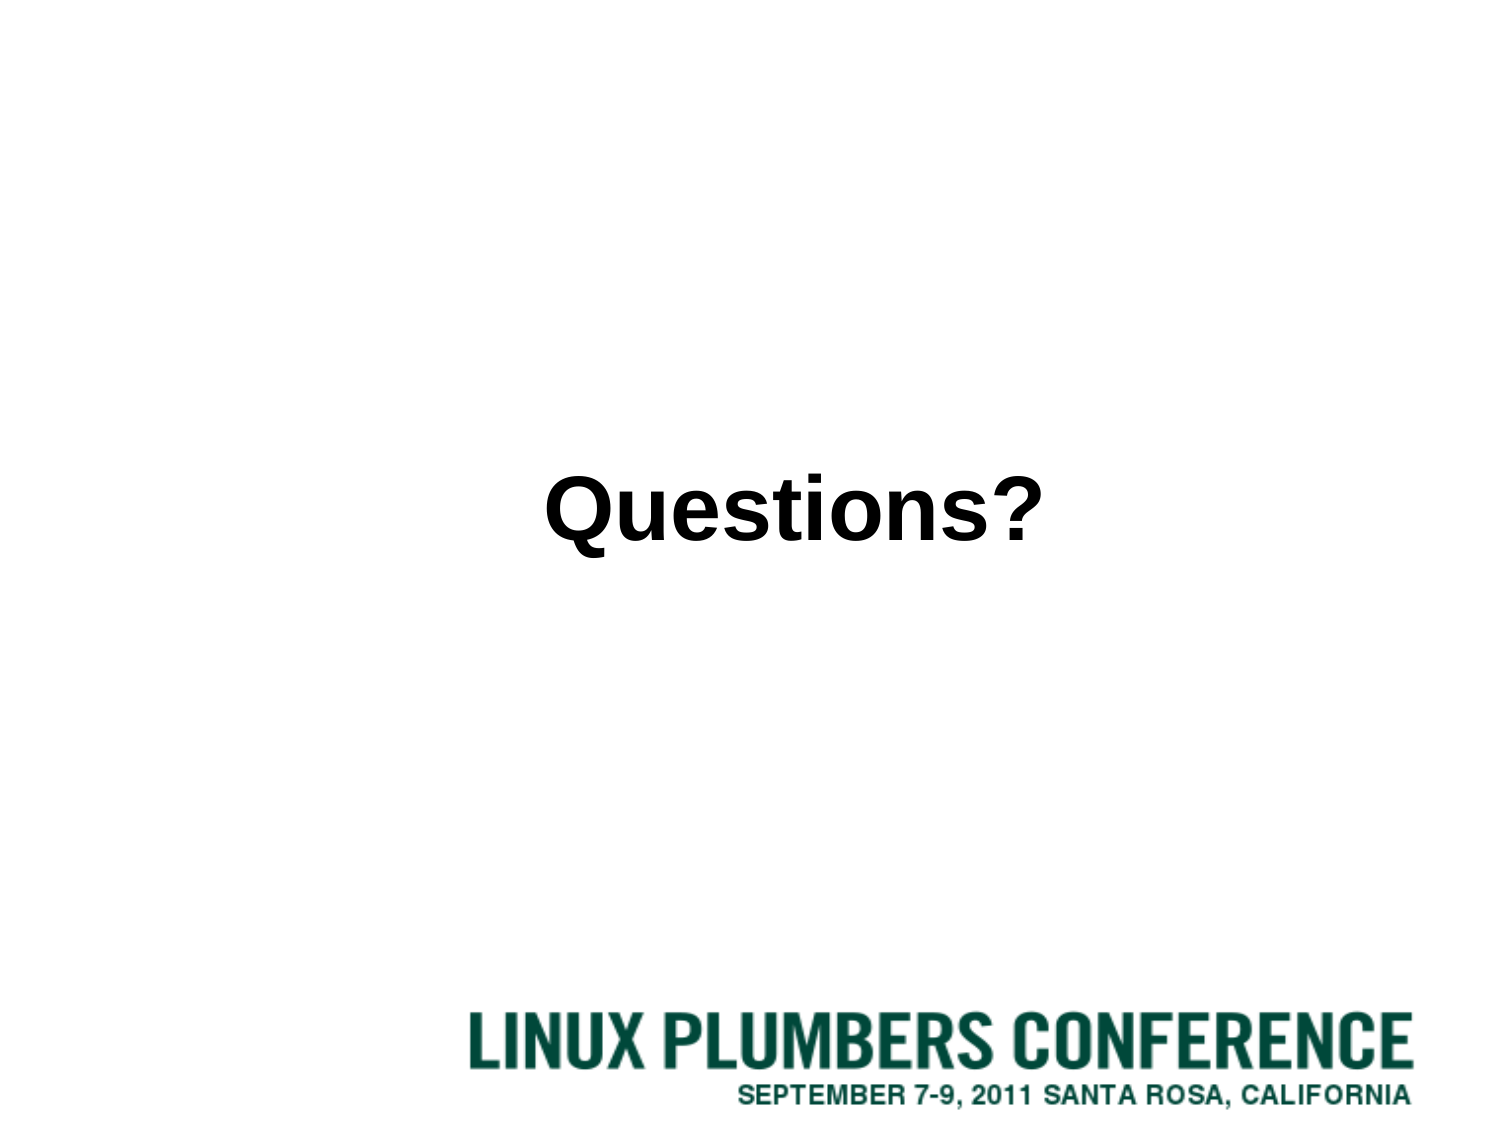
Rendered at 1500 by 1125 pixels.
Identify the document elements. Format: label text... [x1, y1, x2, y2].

text_box Questions? [528, 450, 1063, 568]
picture [453, 974, 1426, 1125]
